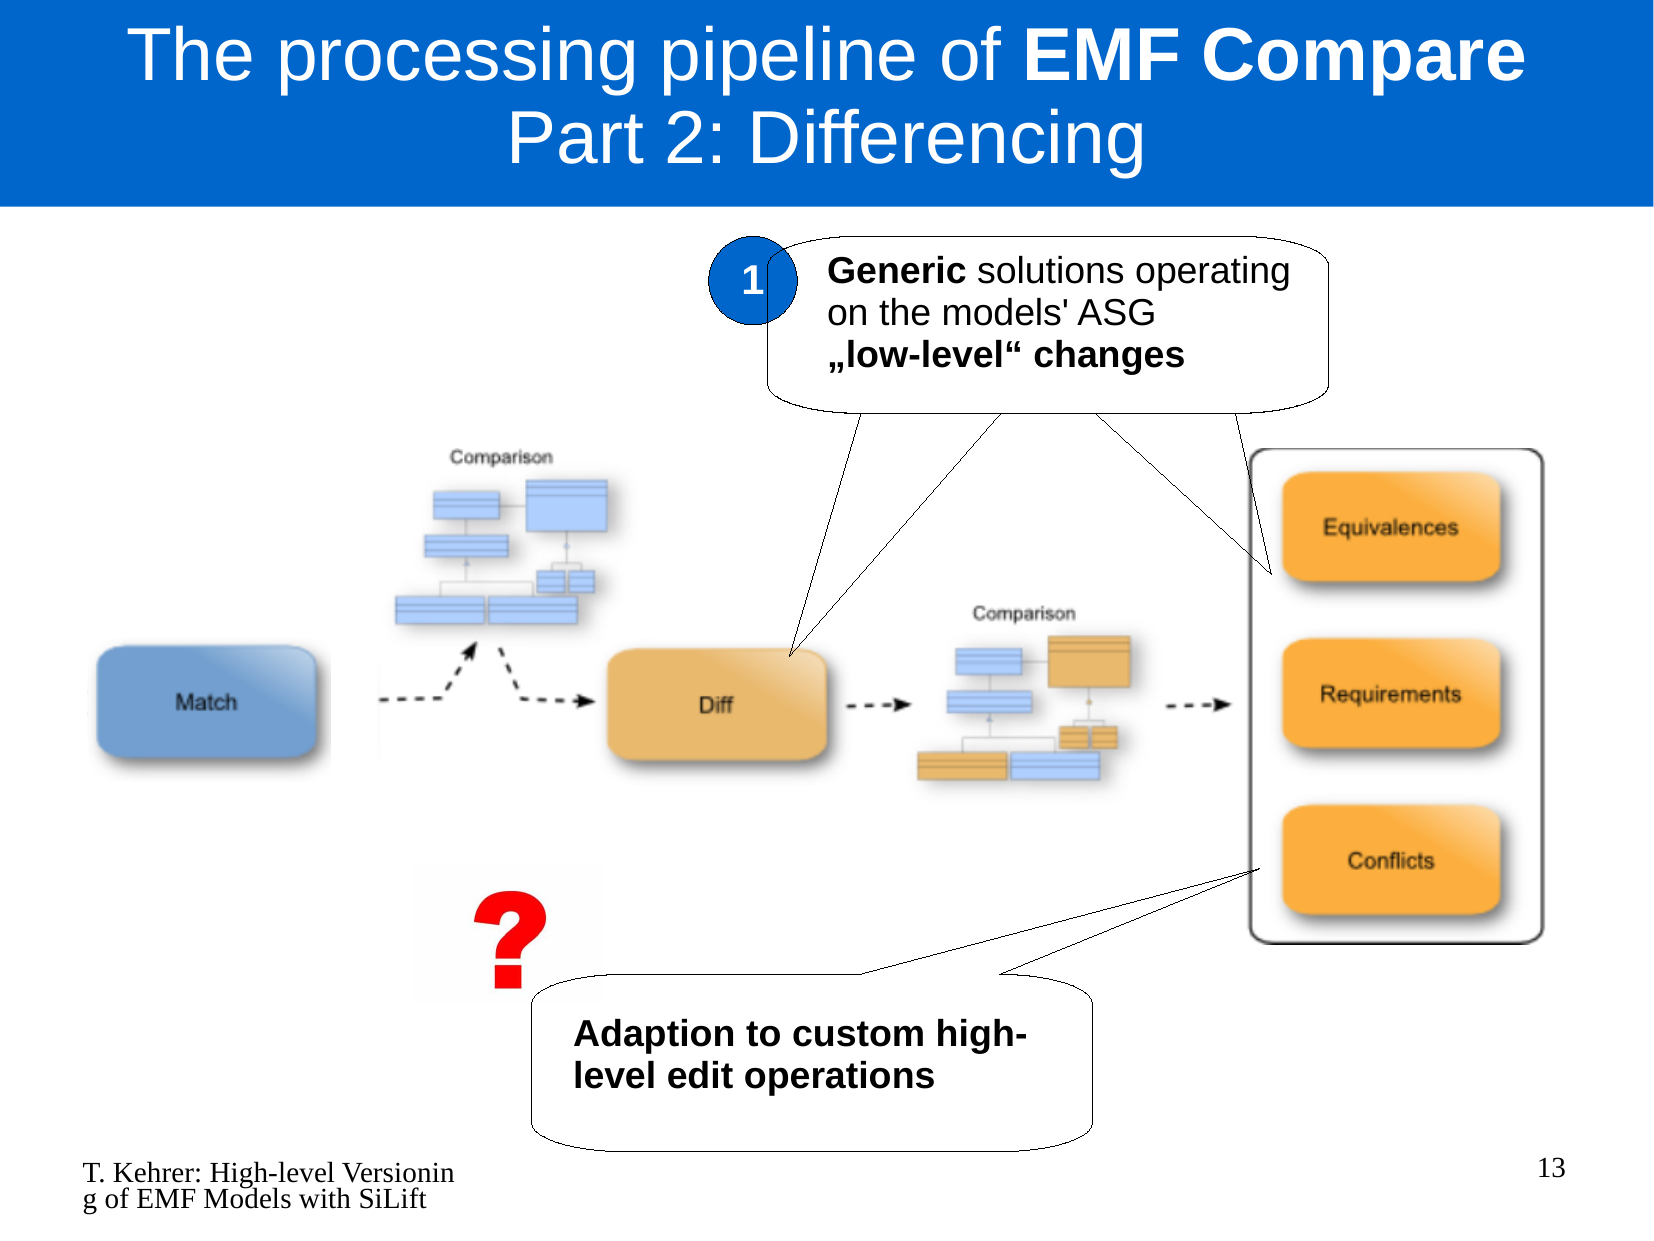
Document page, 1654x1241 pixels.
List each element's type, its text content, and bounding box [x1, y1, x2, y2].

text_box Generic solutions operating on the models' ASG „low-level“ changes [812, 242, 1312, 383]
text_box 1 [708, 236, 798, 325]
text_box Adaption to custom high-level edit operations [558, 1005, 1058, 1105]
title The processing pipeline of EMF Compare Part 2: Differencing [0, 0, 1654, 207]
picture [87, 637, 331, 782]
picture [377, 448, 1564, 1004]
